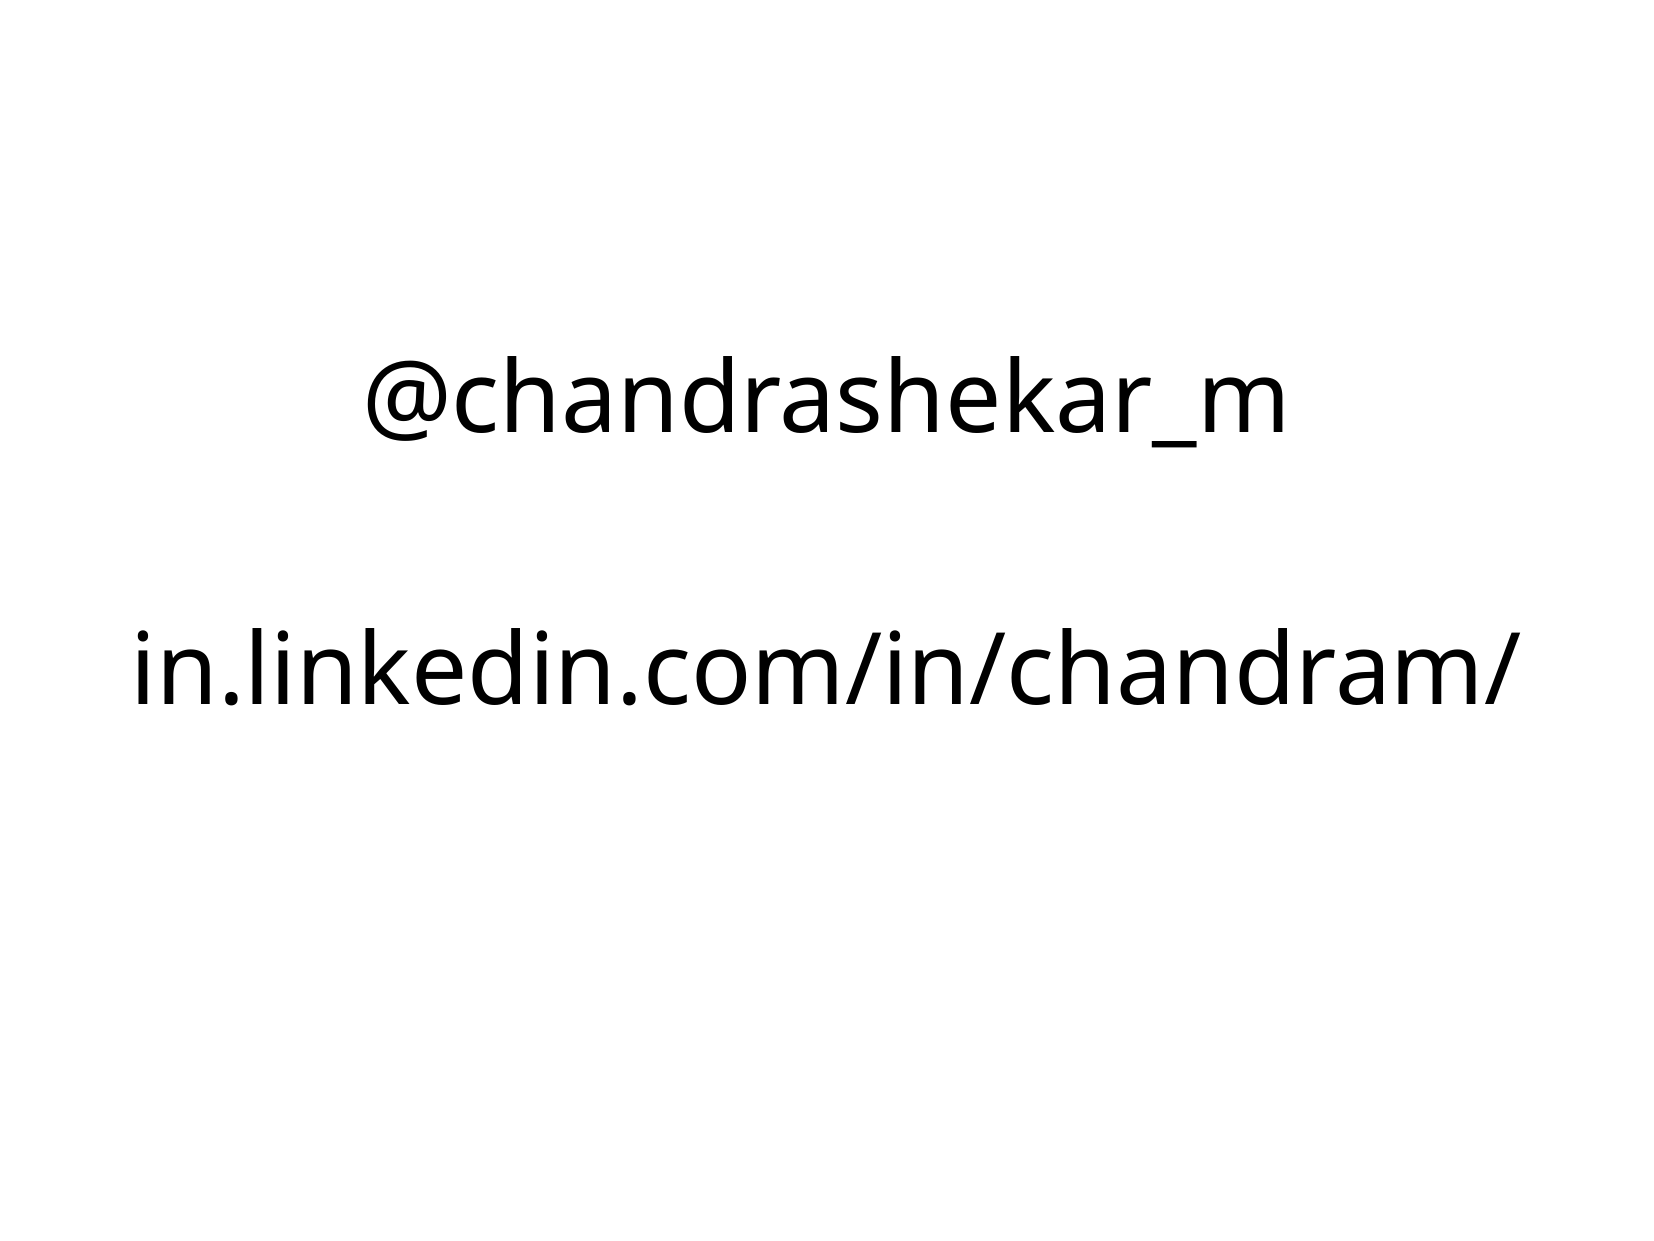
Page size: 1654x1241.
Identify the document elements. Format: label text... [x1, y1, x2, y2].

subtitle @chandrashekar_m in.linkedin.com/in/chandram/ [82, 49, 1571, 1010]
